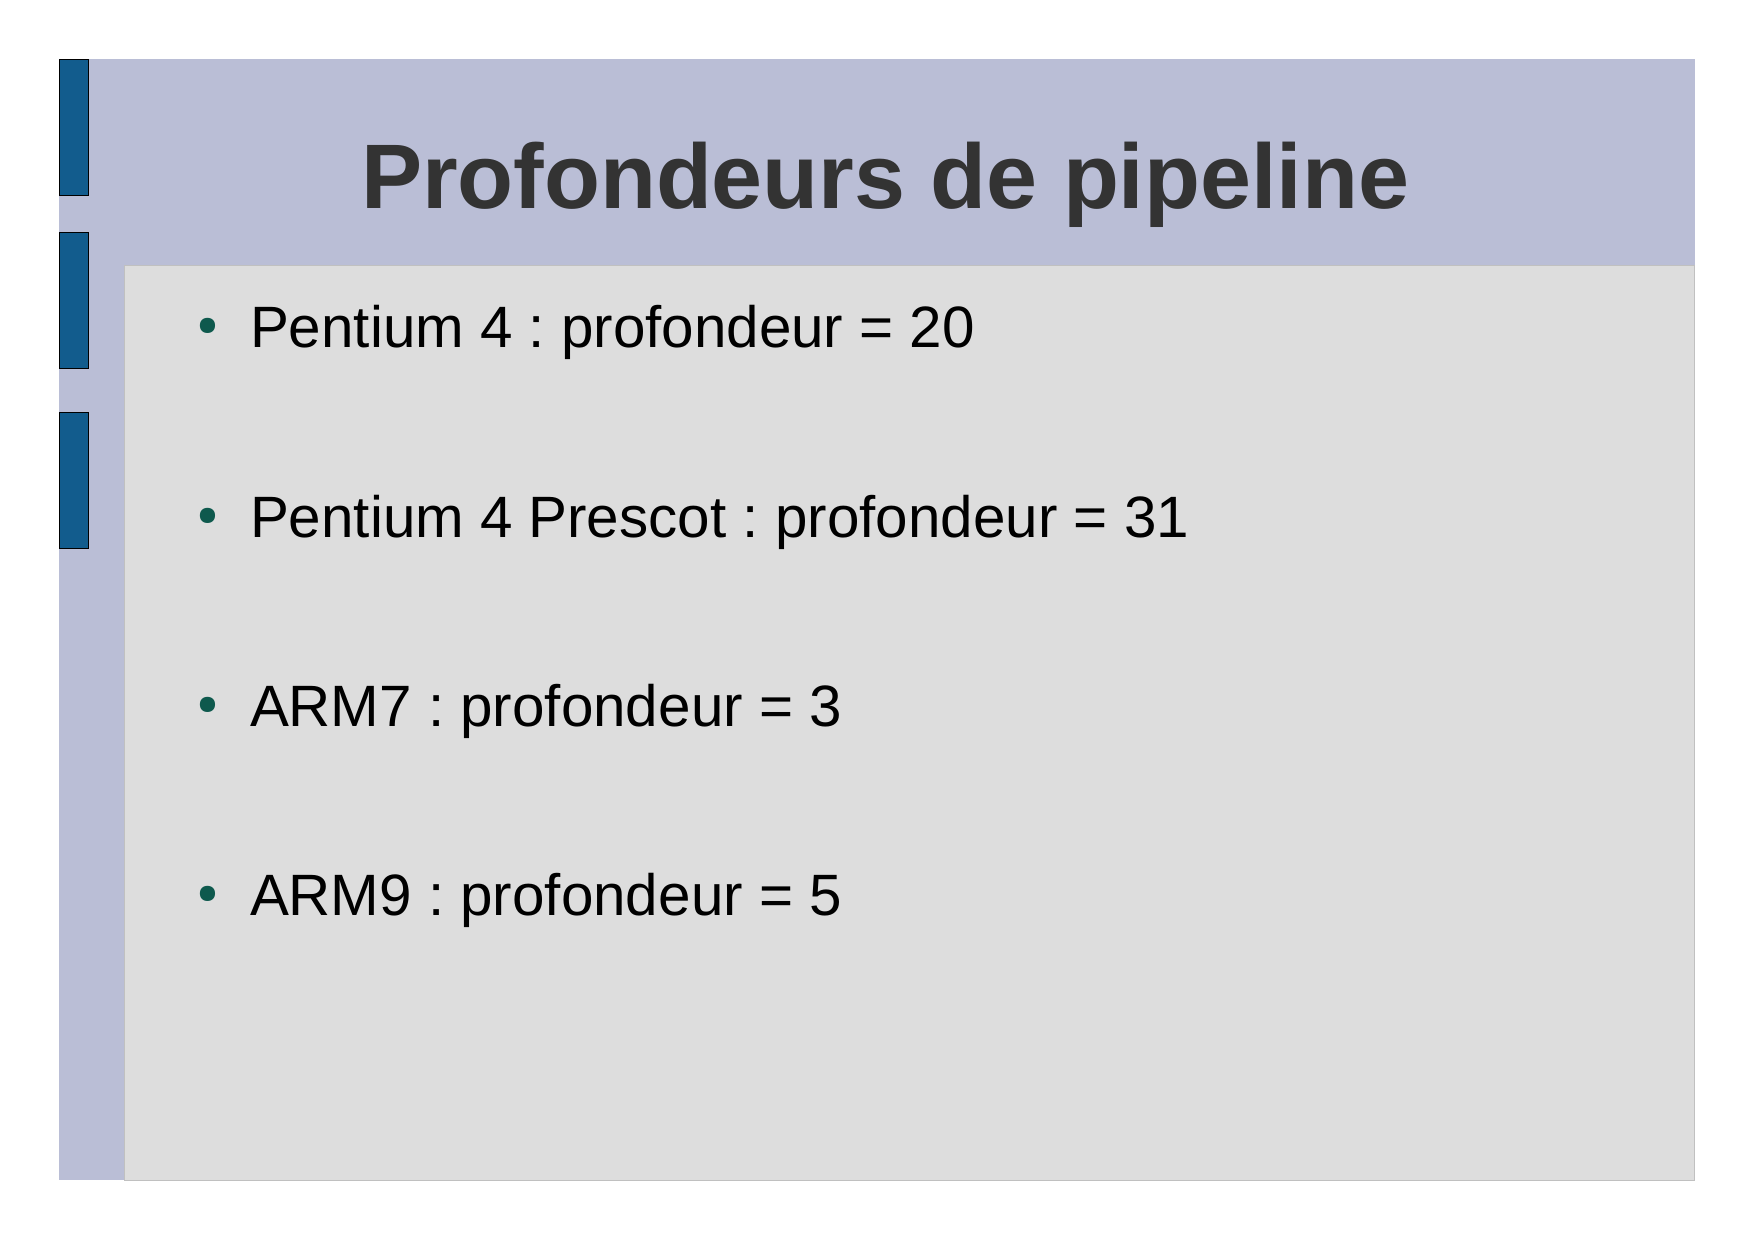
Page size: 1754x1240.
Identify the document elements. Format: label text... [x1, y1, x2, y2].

title Profondeurs de pipeline [118, 88, 1654, 266]
list Pentium 4 : profondeur = 20 Pentium 4 Prescot : profondeur = 31 ARM7 : profondeur = 3 ARM9 : profondeur = 5 [179, 295, 1577, 1093]
